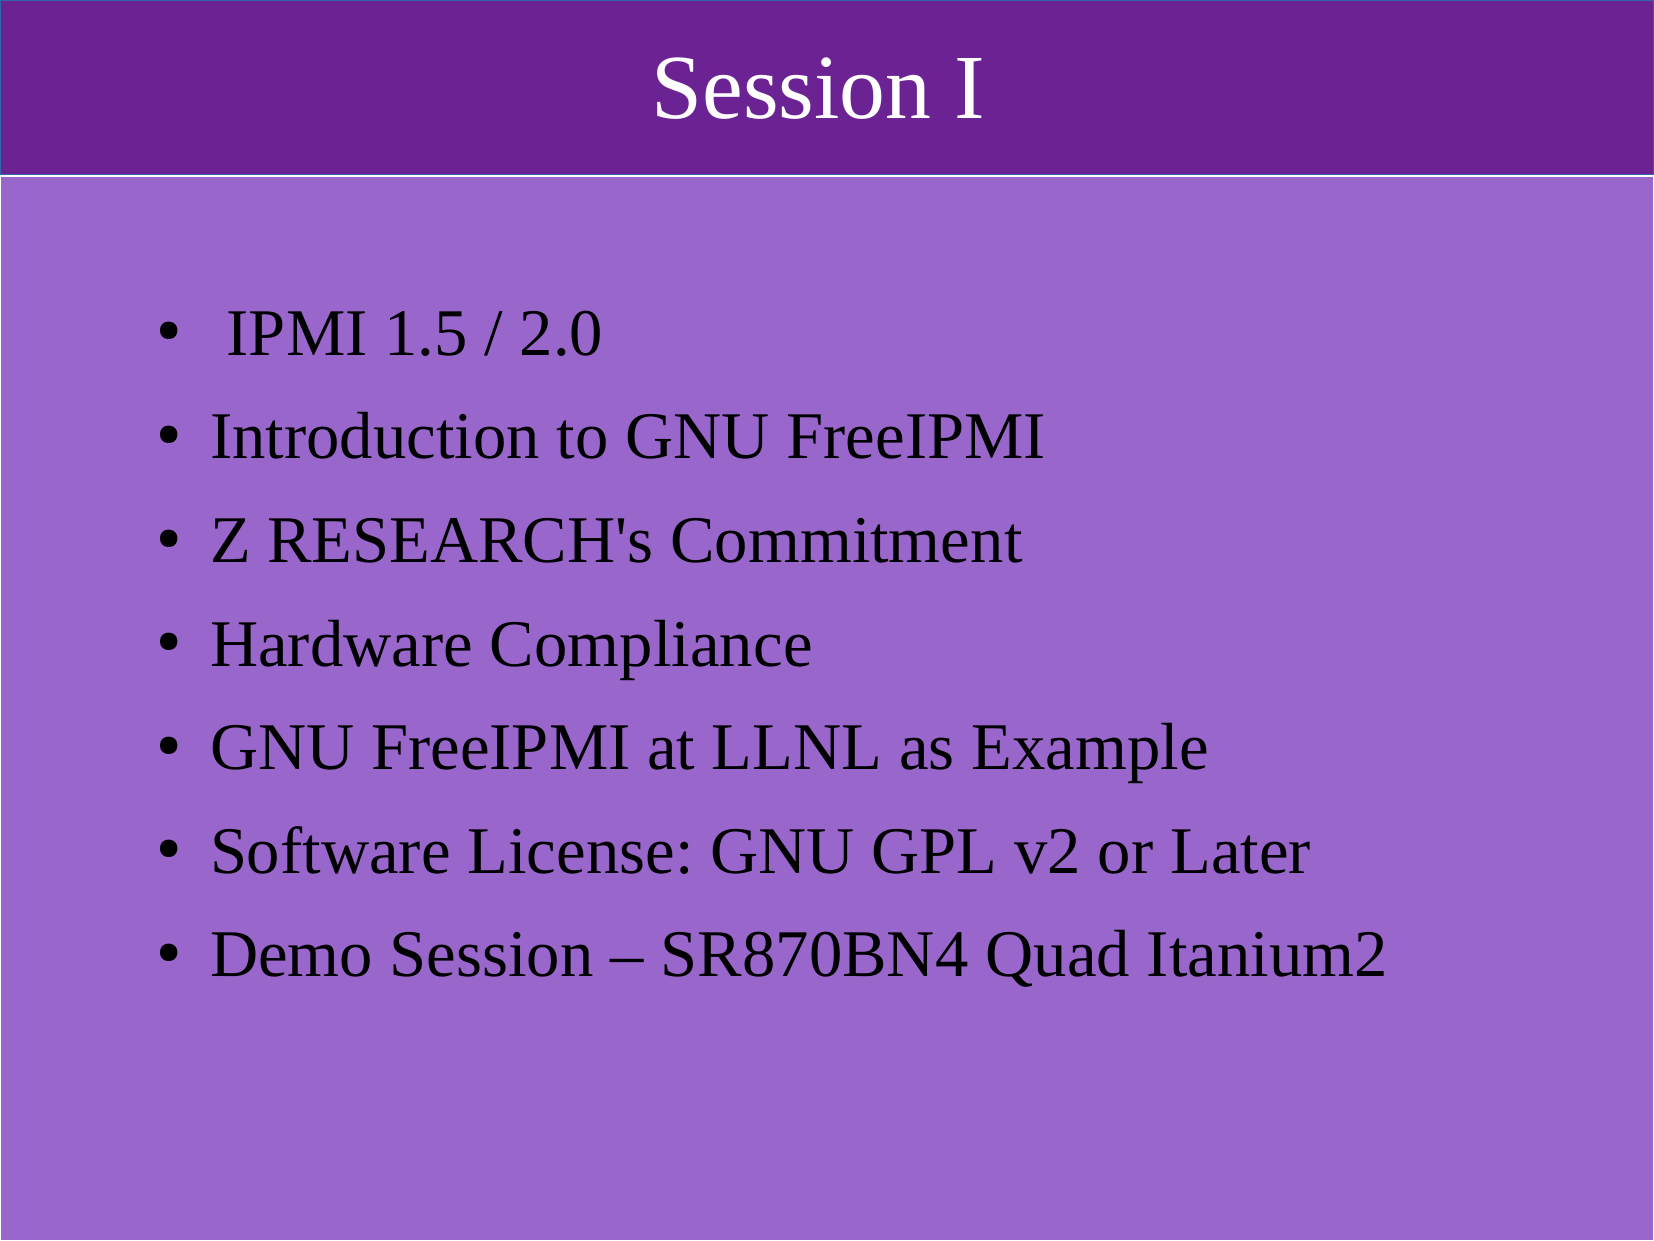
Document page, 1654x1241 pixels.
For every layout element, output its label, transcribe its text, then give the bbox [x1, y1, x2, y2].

list IPMI 1.5 / 2.0 Introduction to GNU FreeIPMI Z RESEARCH's Commitment Hardware Compliance GNU FreeIPMI at LLNL as Example Software License: GNU GPL v2 or Later Demo Session – SR870BN4 Quad Itanium2 [121, 295, 1534, 1078]
title Session I [112, 0, 1525, 175]
